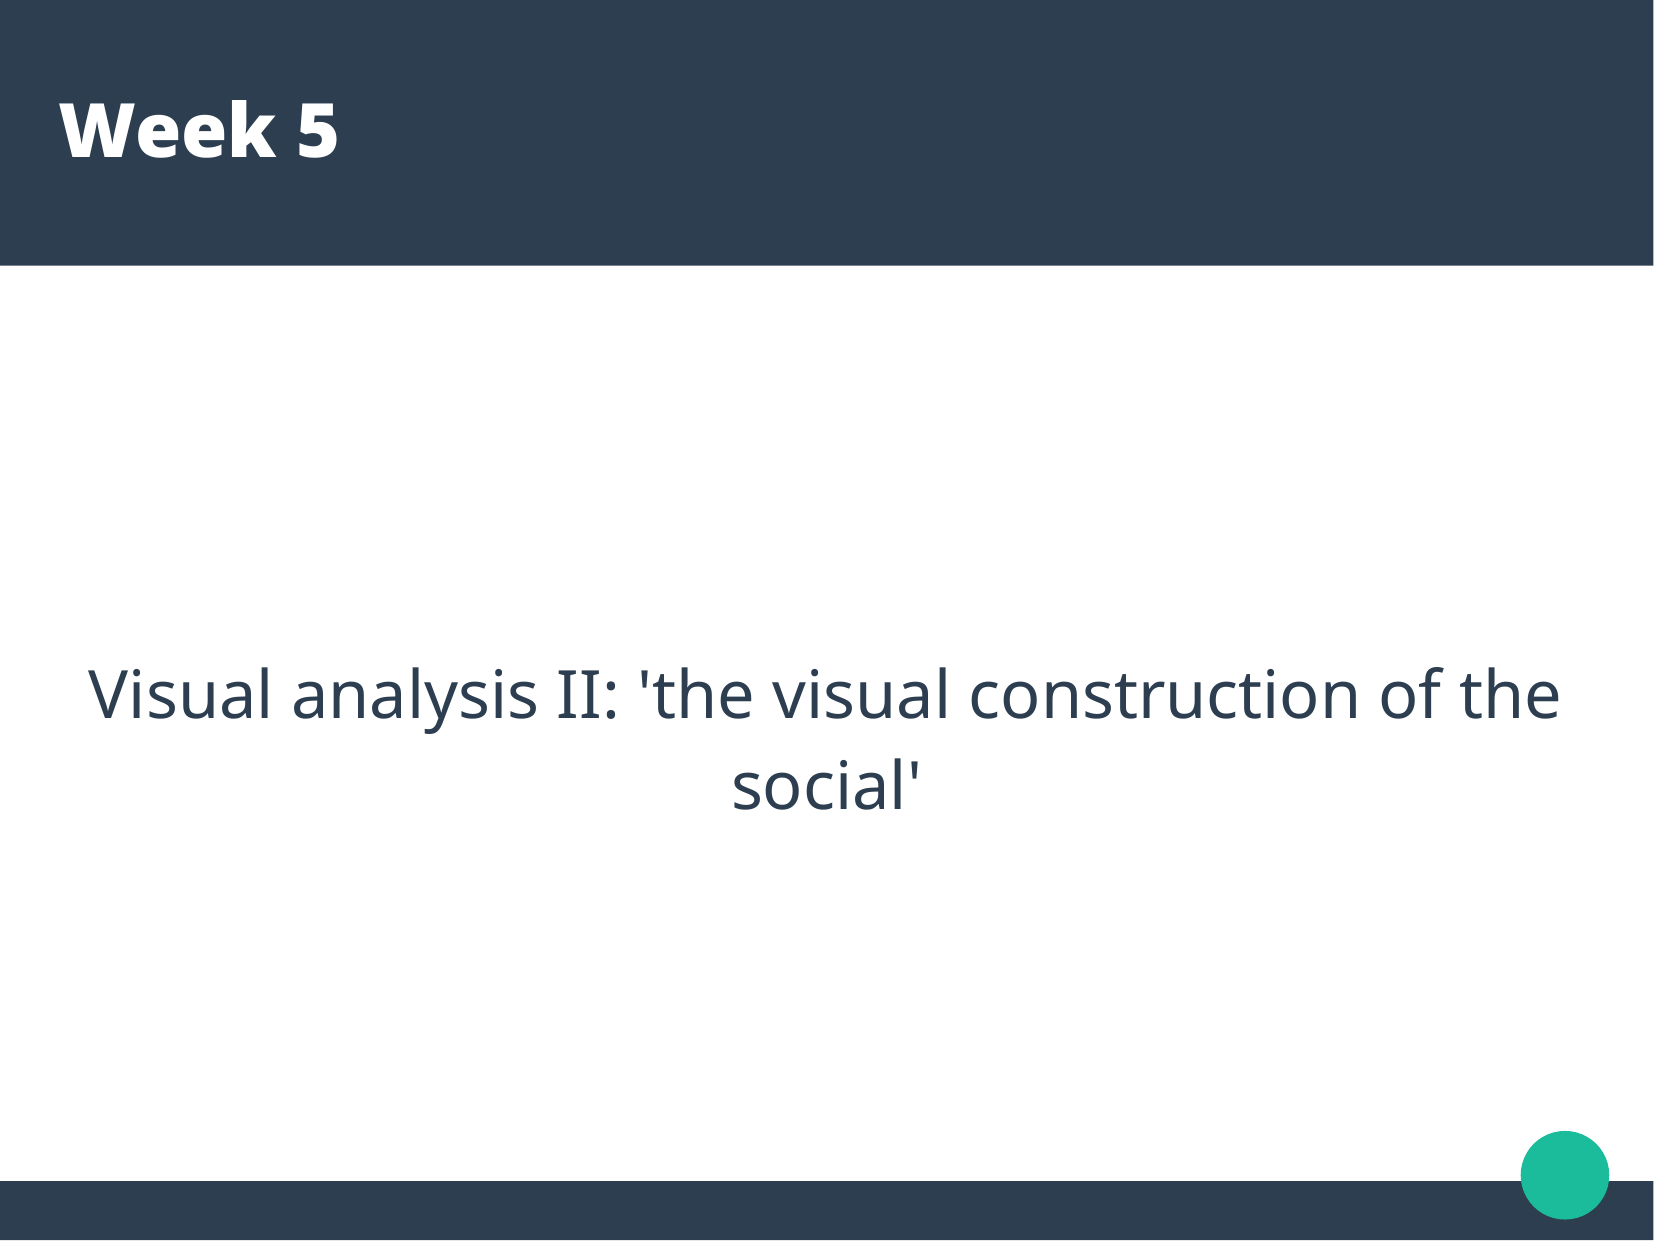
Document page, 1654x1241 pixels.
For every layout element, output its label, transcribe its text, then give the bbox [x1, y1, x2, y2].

subtitle Visual analysis II: 'the visual construction of the social' [59, 324, 1595, 1152]
title Week 5 [59, 49, 1595, 207]
